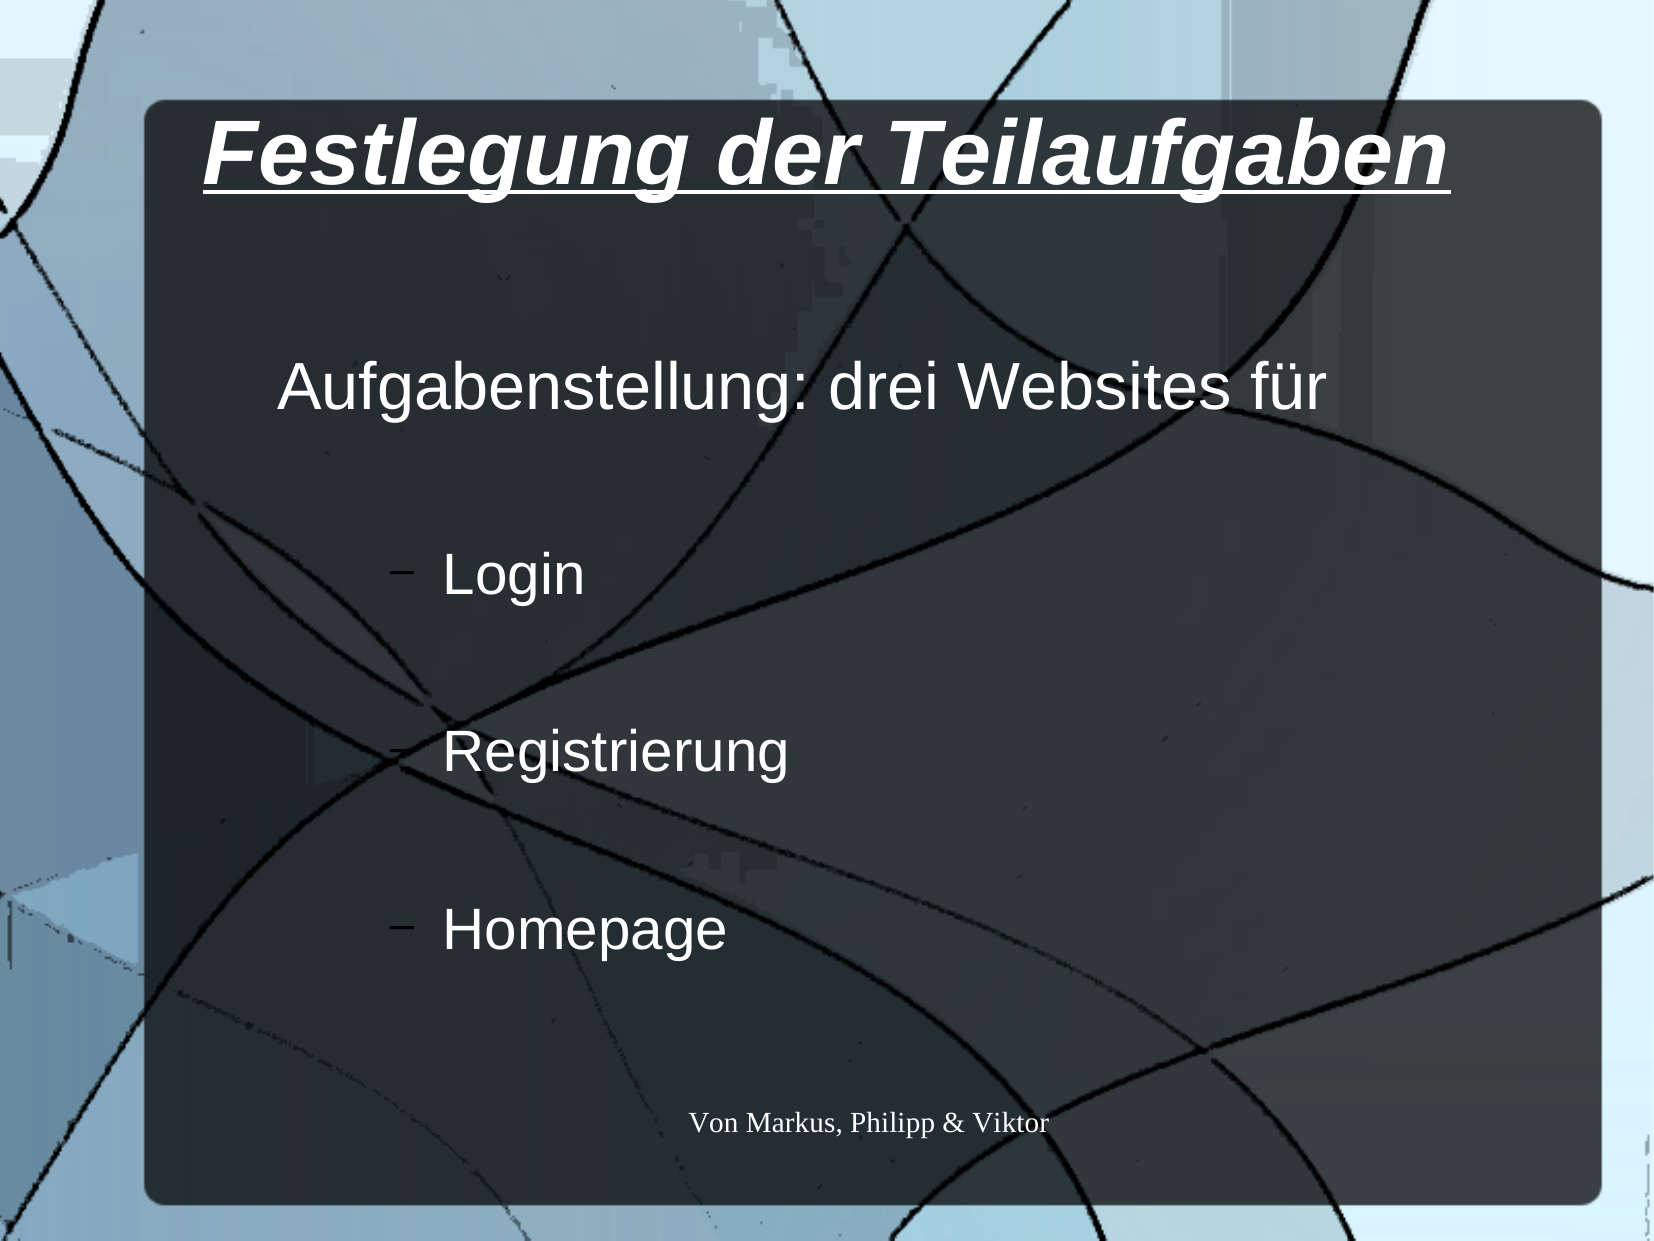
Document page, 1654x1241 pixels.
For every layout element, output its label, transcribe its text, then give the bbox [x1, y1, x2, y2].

picture [0, 0, 1654, 1241]
list Aufgabenstellung: drei Websites für Login Registrierung Homepage [206, 349, 1571, 1241]
title Festlegung der Teilaufgaben [82, 49, 1571, 257]
